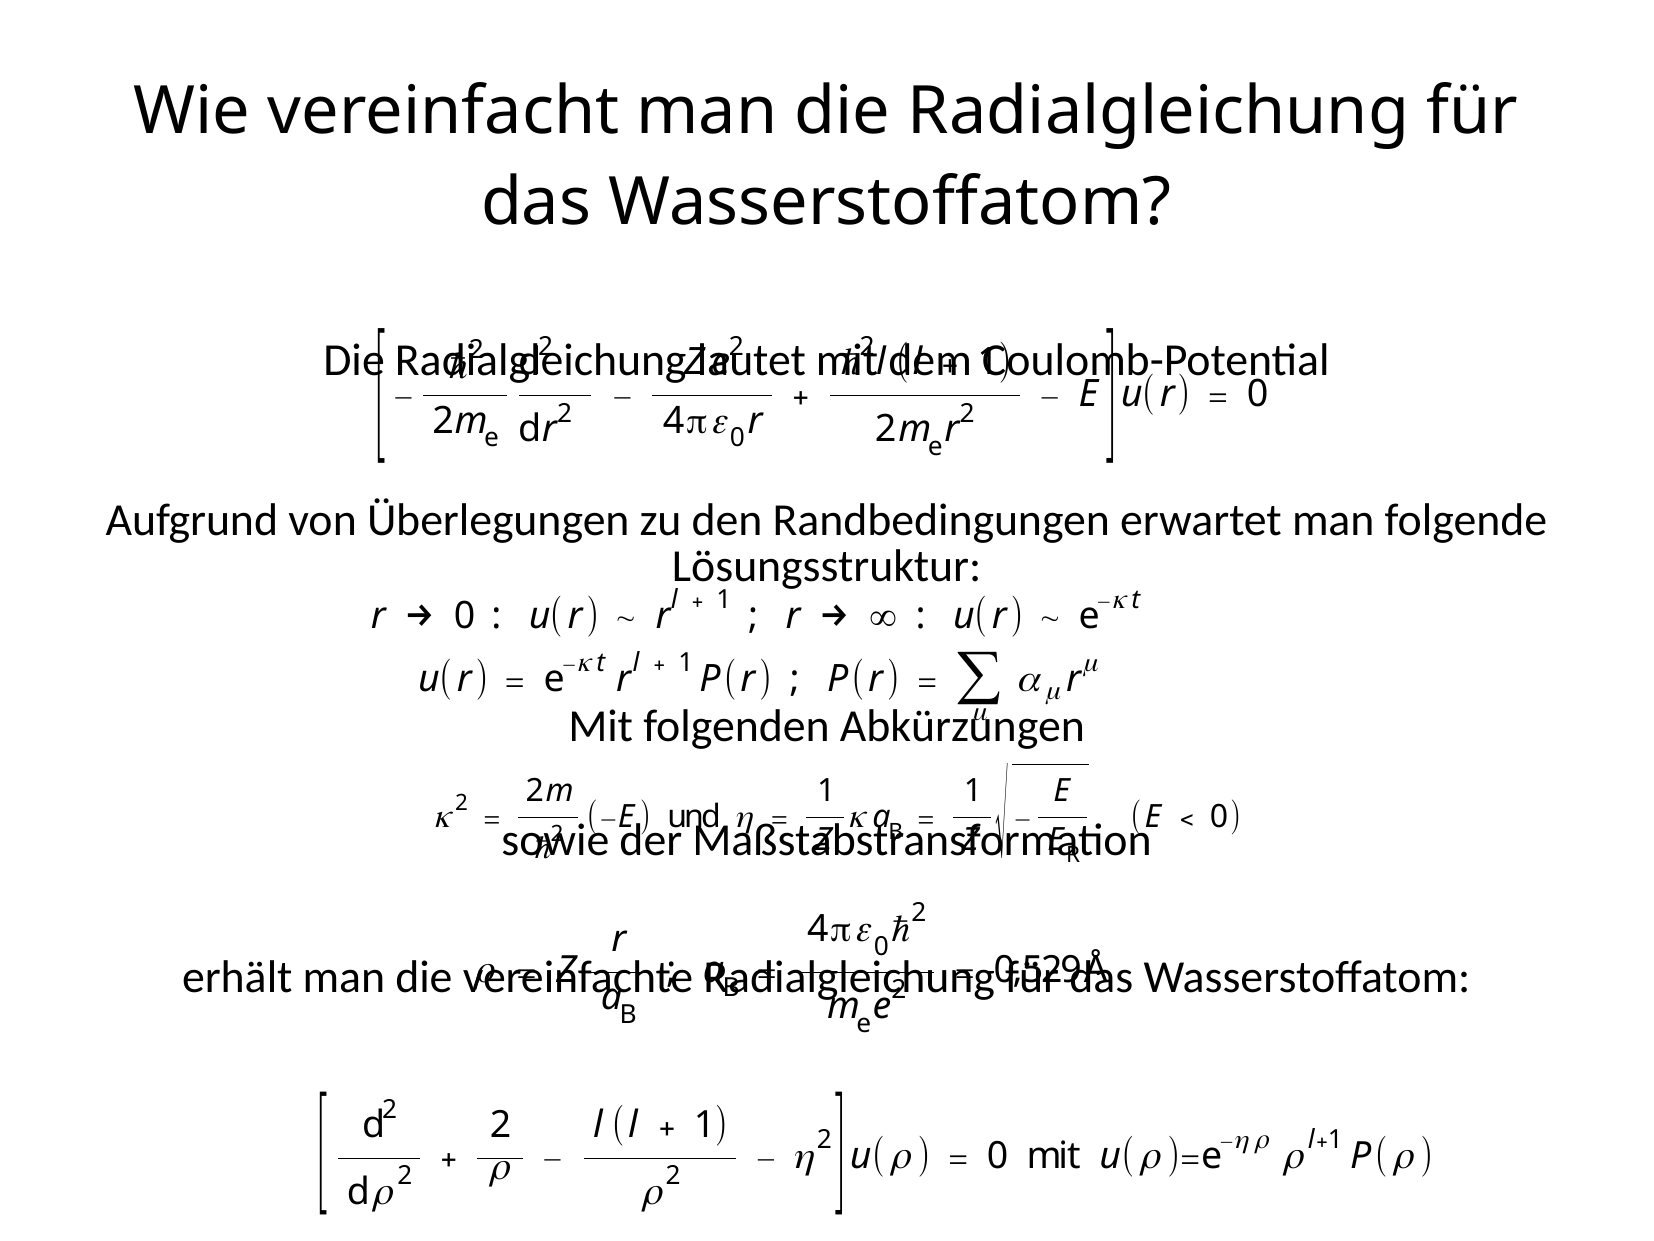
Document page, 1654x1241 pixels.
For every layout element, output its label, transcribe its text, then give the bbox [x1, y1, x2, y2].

chart [413, 646, 1104, 727]
chart [312, 1091, 1438, 1217]
title Wie vereinfacht man die Radialgleichung für das Wasserstoffatom? [82, 49, 1571, 217]
chart [429, 761, 1245, 869]
subtitle Die Radialgleichung lautet mit dem Coulomb-Potential Aufgrund von Überlegungen zu den Randbedingungen erwartet man folgende Lösungsstruktur: Mit folgenden Abkürzungen sowie der Maßstabstransformation erhält man die vereinfachte Radialgleichung für das Wasserstoffatom: [82, 217, 1571, 1082]
chart [364, 583, 1147, 639]
chart [466, 896, 1114, 1040]
chart [371, 327, 1272, 466]
